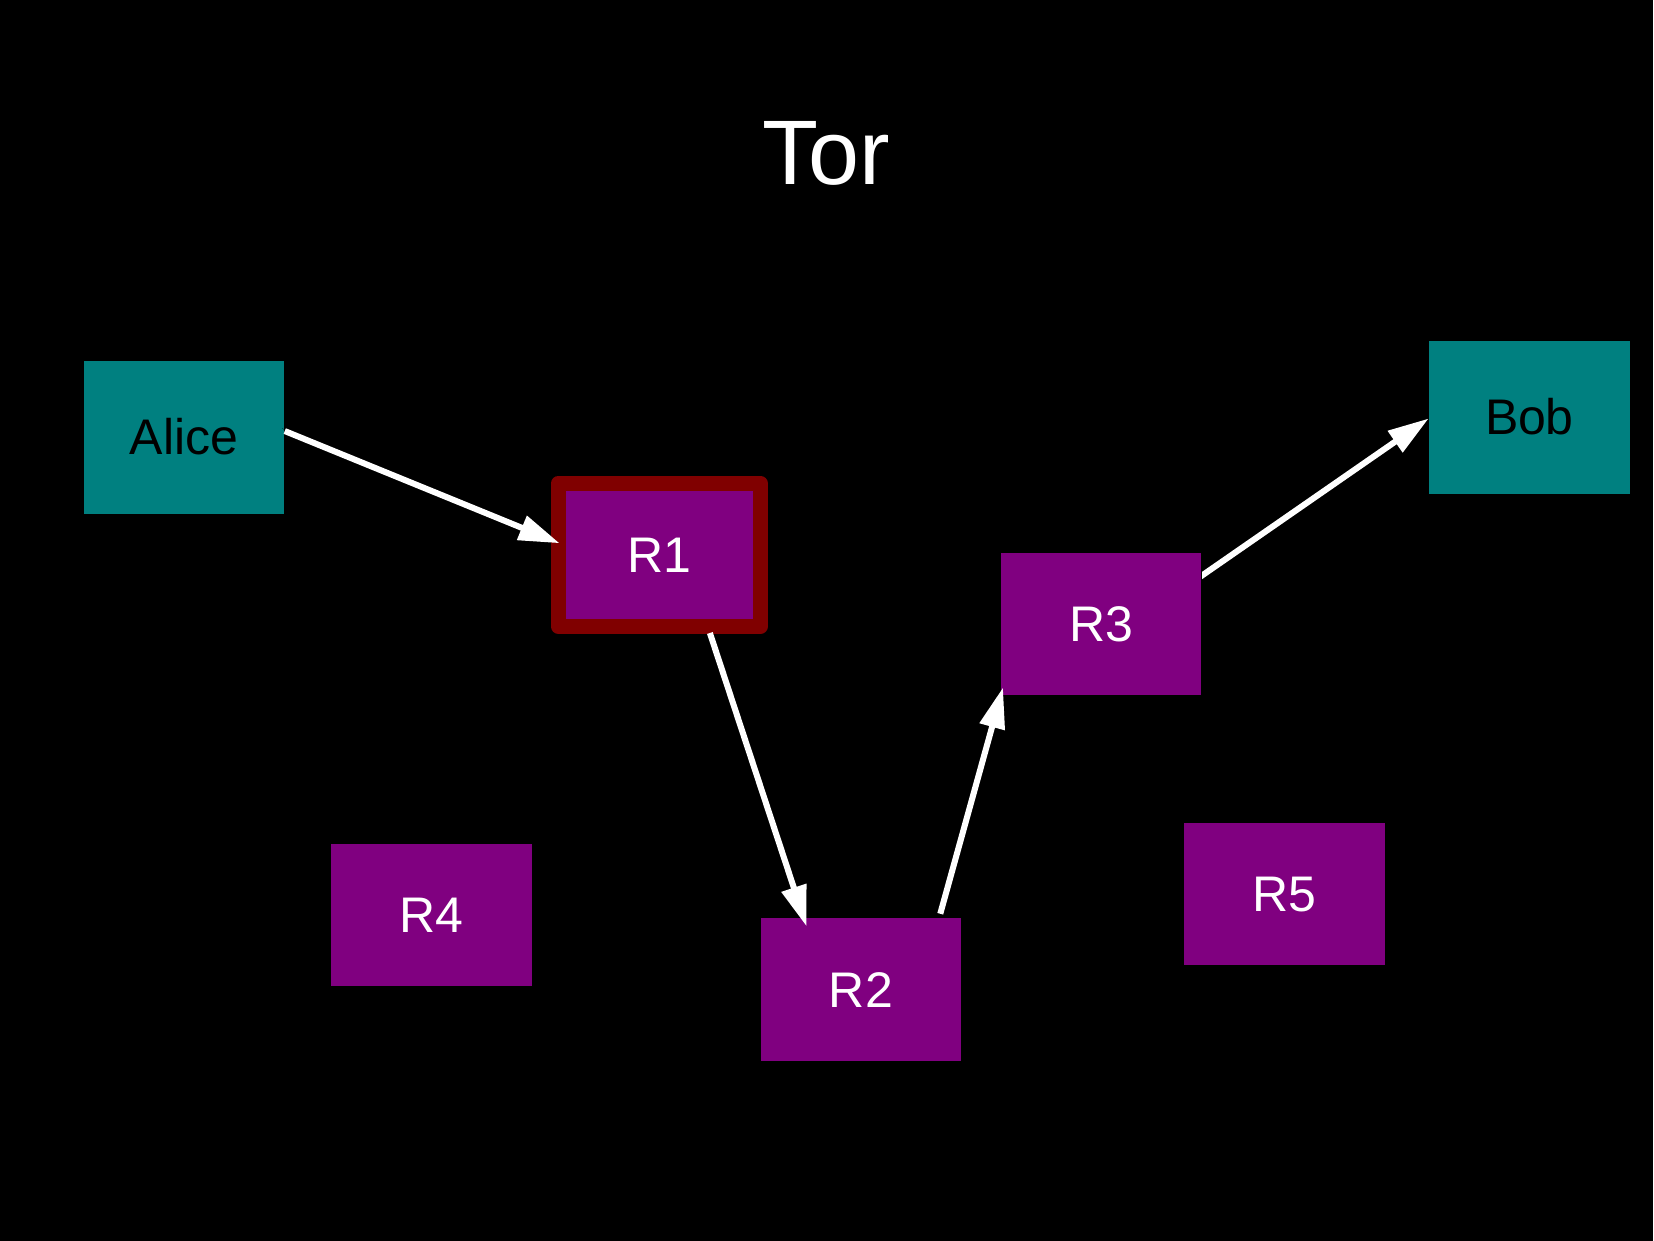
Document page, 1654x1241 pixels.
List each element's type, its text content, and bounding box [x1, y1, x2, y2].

text_box R3 [1000, 552, 1202, 696]
text_box Alice [83, 360, 285, 515]
text_box R1 [558, 483, 761, 627]
text_box Bob [1428, 340, 1631, 495]
title Tor [82, 49, 1571, 257]
text_box R2 [760, 917, 962, 1062]
text_box R5 [1183, 822, 1386, 966]
text_box R4 [330, 843, 533, 987]
